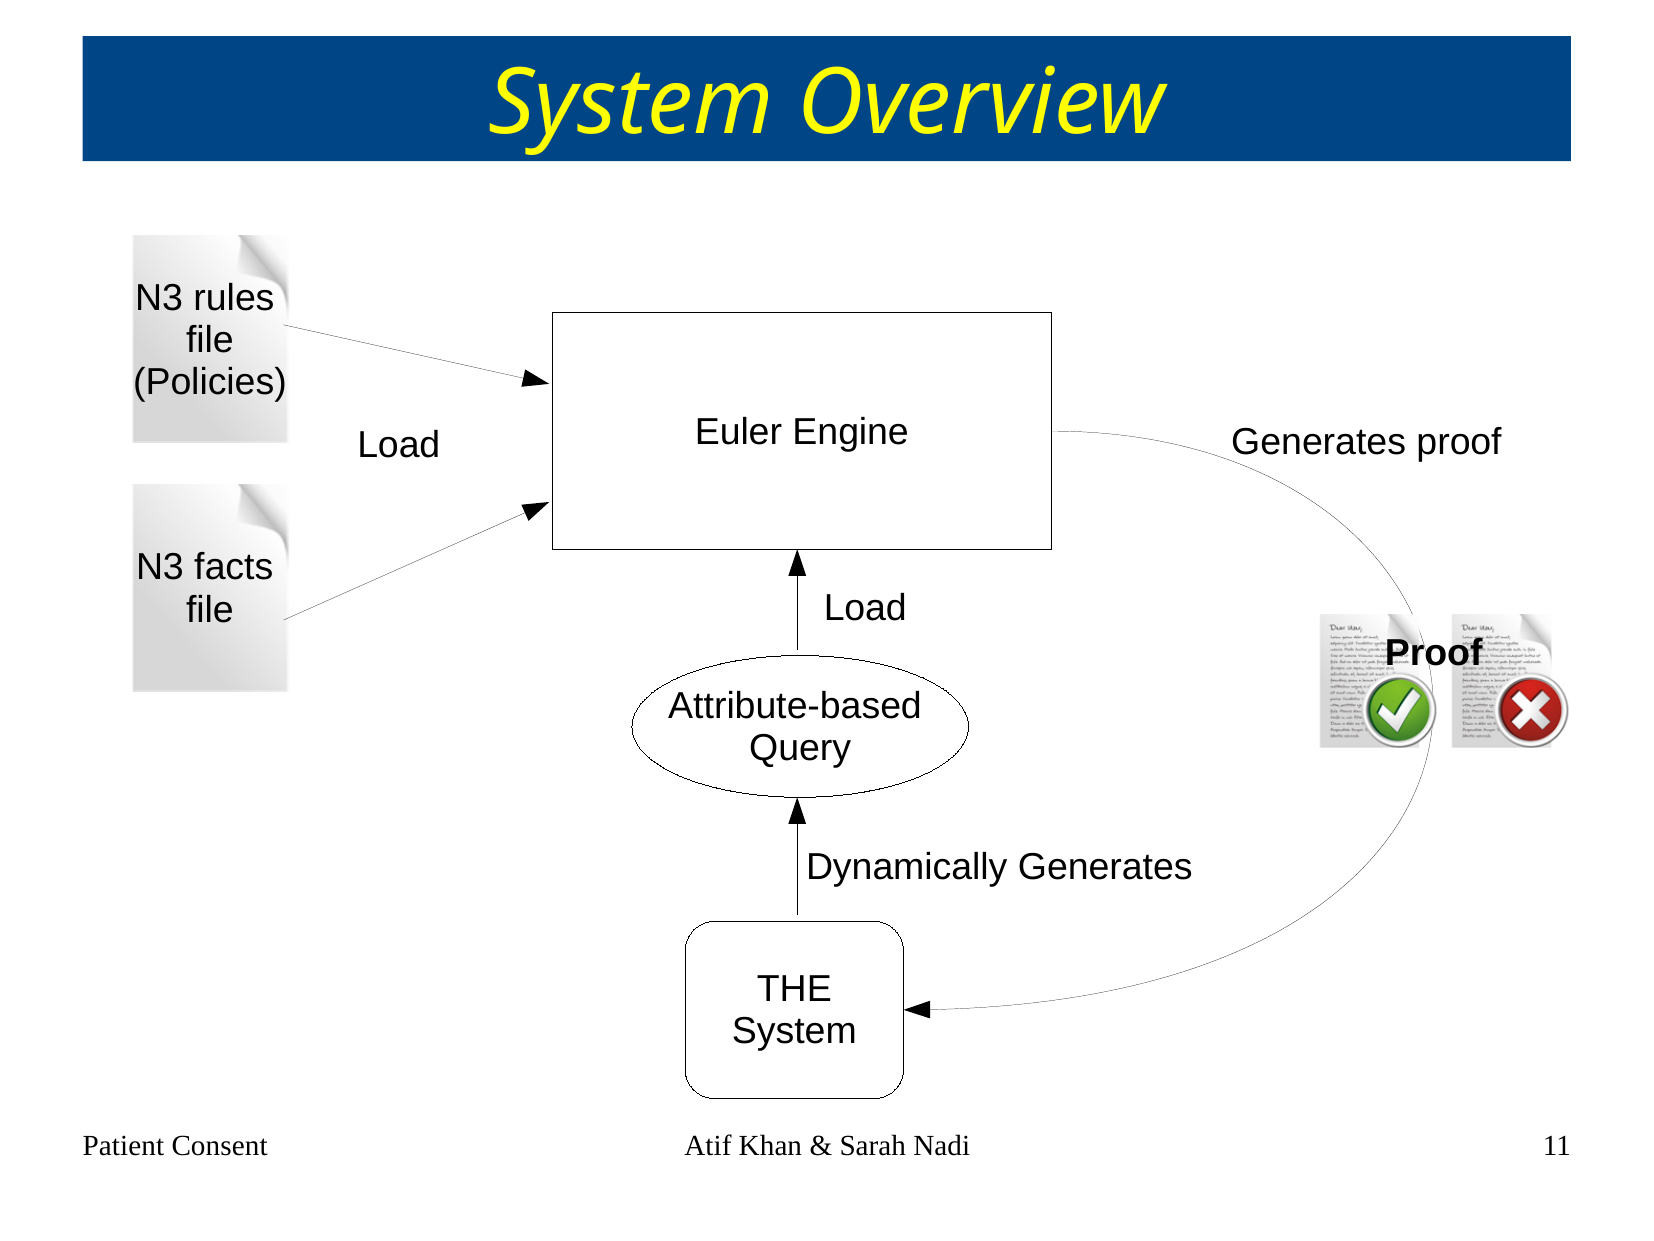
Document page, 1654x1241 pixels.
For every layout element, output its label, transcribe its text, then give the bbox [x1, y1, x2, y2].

text_box Dynamically Generates [791, 838, 1219, 896]
title System Overview [82, 37, 1571, 160]
text_box Generates proof [1216, 413, 1517, 471]
picture [106, 235, 314, 443]
picture [1311, 614, 1577, 748]
text_box THE System [685, 921, 904, 1099]
text_box Euler Engine [552, 312, 1052, 550]
text_box Load [342, 415, 456, 473]
picture [106, 484, 314, 692]
text_box Proof [1370, 623, 1498, 681]
text_box Attribute-based Query [631, 655, 969, 798]
text_box Load [809, 578, 922, 636]
